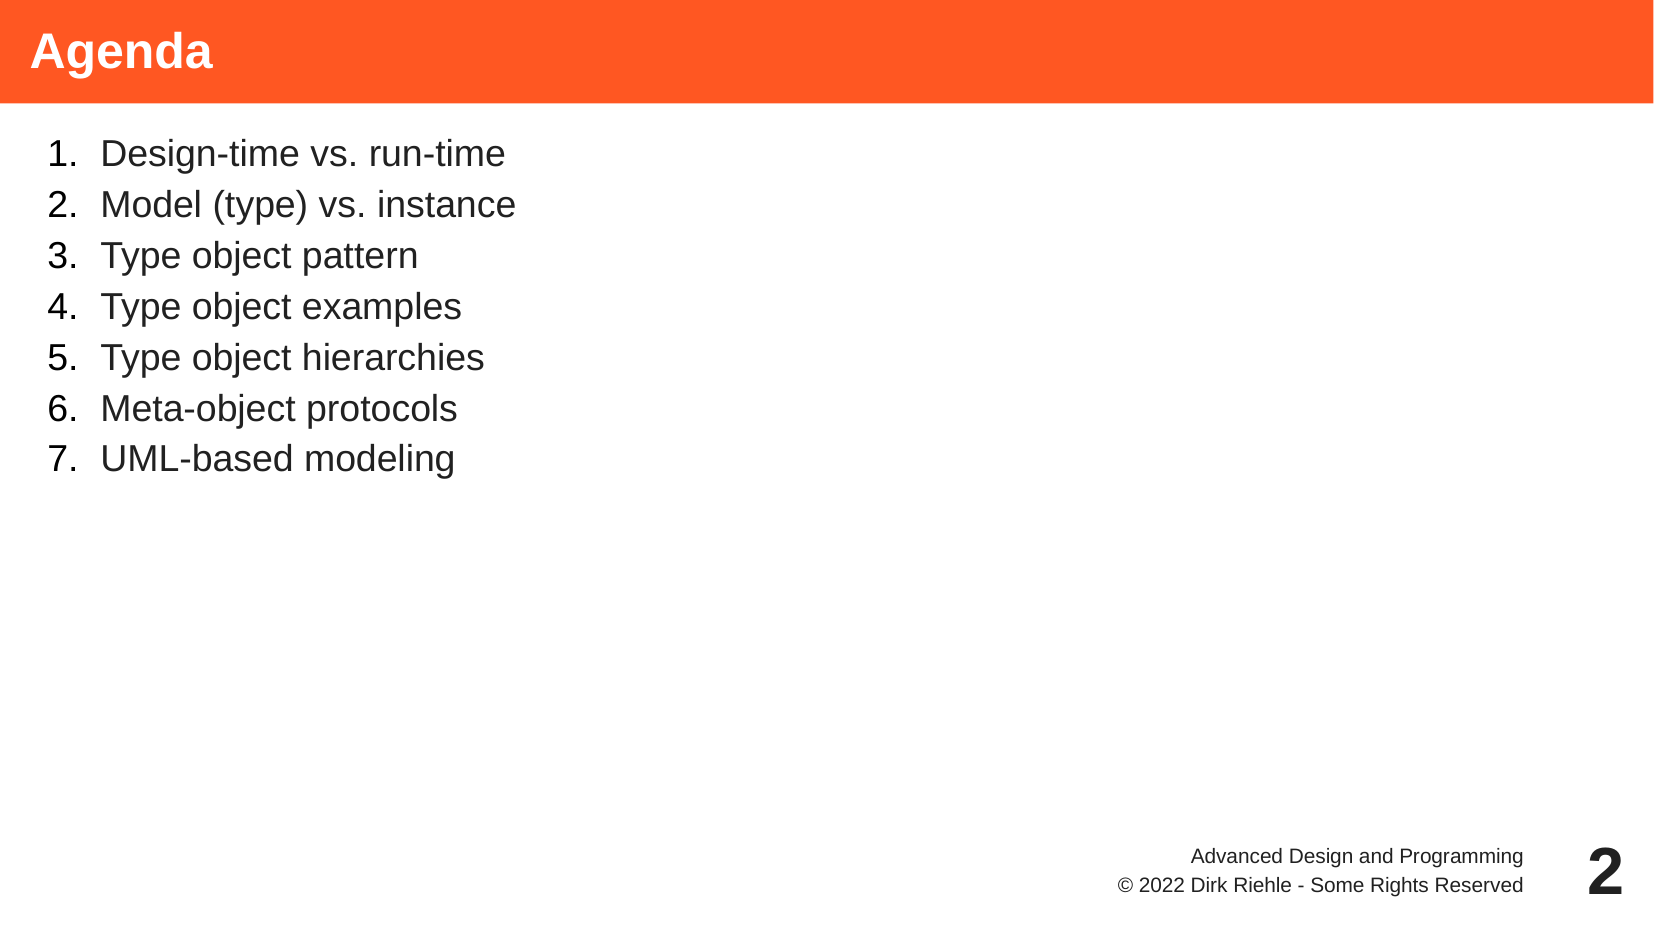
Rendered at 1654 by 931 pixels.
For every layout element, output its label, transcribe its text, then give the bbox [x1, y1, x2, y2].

list Design-time vs. run-time Model (type) vs. instance Type object pattern Type object examples Type object hierarchies Meta-object protocols UML-based modeling [29, 132, 1625, 813]
title Agenda [0, 0, 1654, 104]
